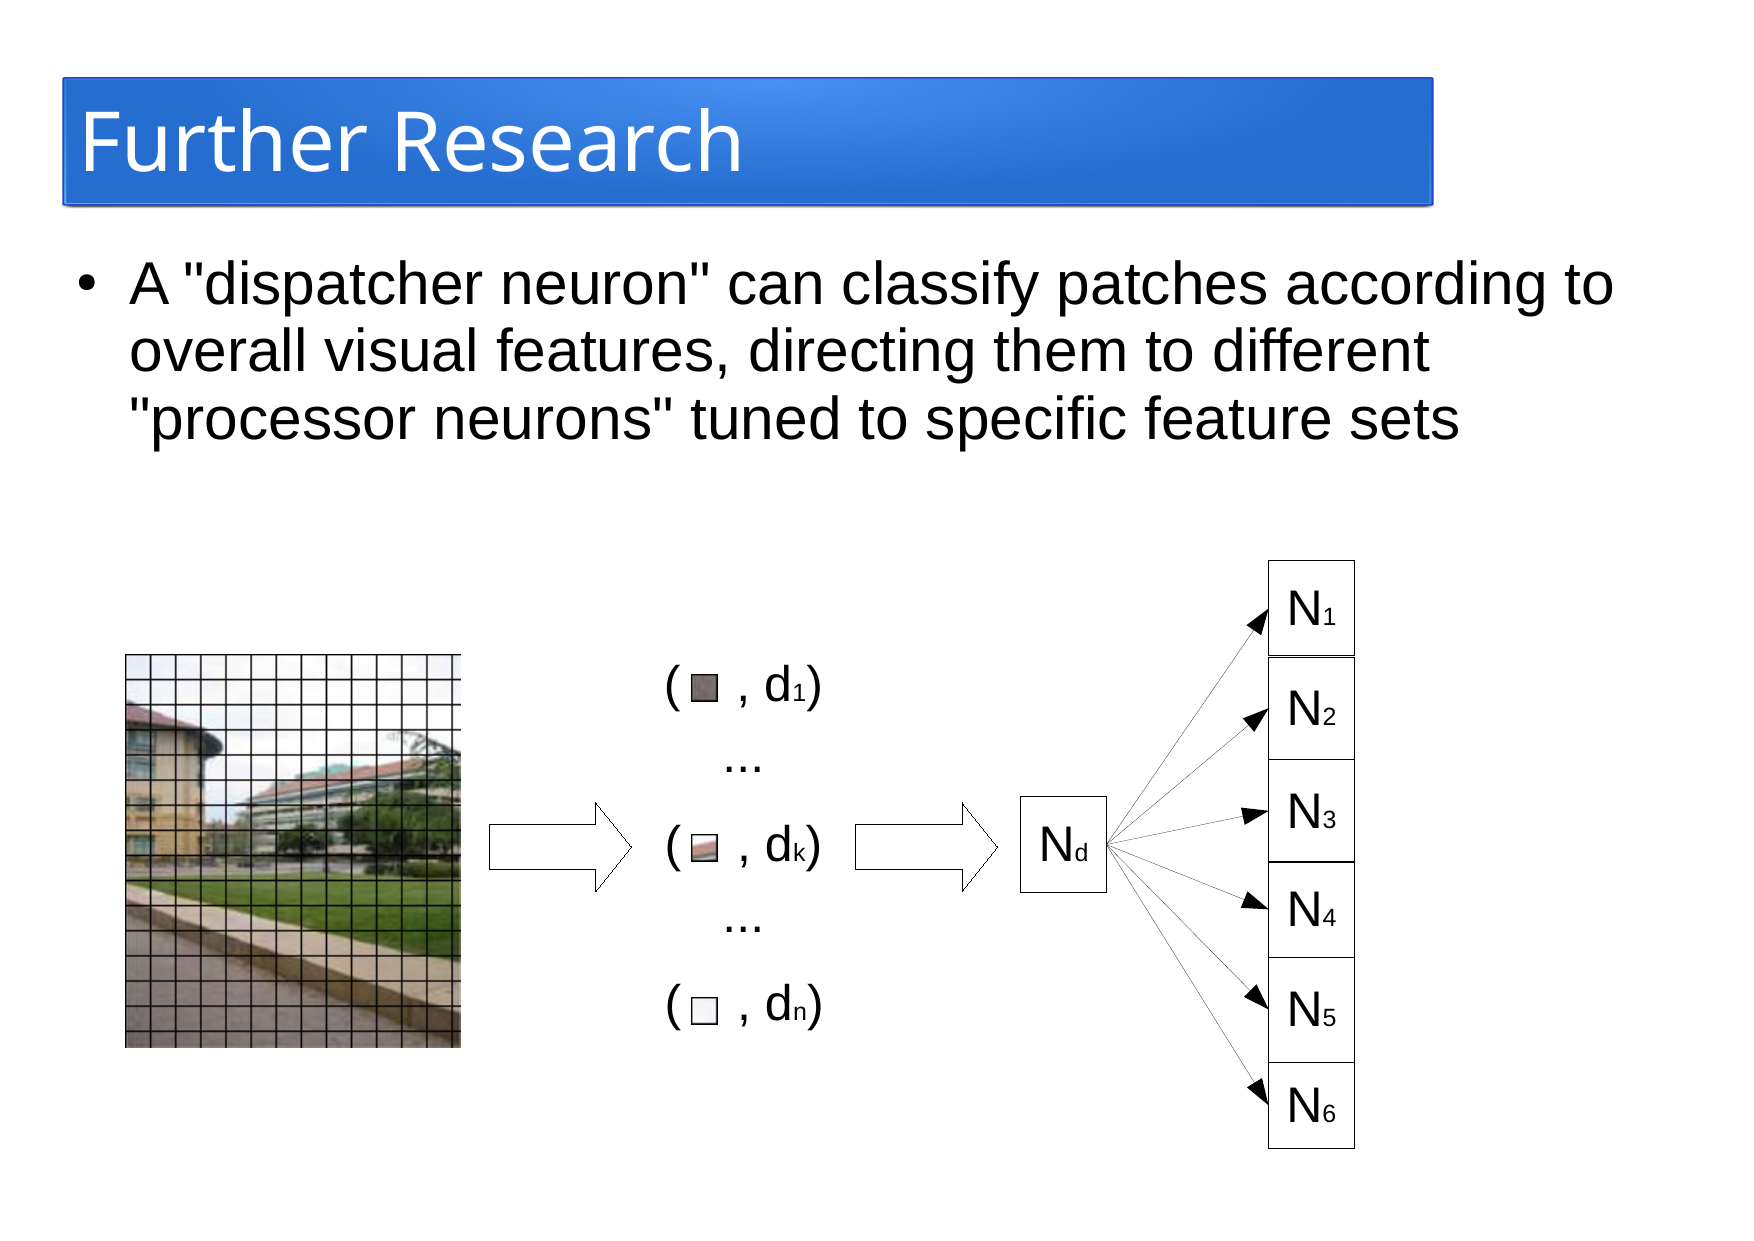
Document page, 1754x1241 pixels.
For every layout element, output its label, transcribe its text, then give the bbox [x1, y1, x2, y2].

text_box N4 [1268, 863, 1355, 958]
text_box N2 [1268, 657, 1355, 759]
text_box ( , dk) [649, 808, 838, 880]
text_box ( , dn) [649, 968, 839, 1039]
title Further Research [78, 80, 1429, 198]
picture [125, 654, 461, 1048]
text_box ... [707, 879, 780, 951]
list A "dispatcher neuron" can classify patches according to overall visual features, directing them to different "processor neurons" tuned to specific feature sets [58, 249, 1696, 567]
picture [691, 834, 718, 862]
picture [58, 77, 1439, 209]
picture [691, 997, 718, 1025]
text_box ( , d1) [649, 649, 838, 720]
text_box N3 [1268, 759, 1355, 863]
text_box Nd [1020, 796, 1107, 893]
text_box N6 [1268, 1063, 1355, 1149]
text_box N5 [1268, 958, 1355, 1063]
text_box N1 [1268, 560, 1355, 656]
text_box ... [707, 720, 780, 791]
